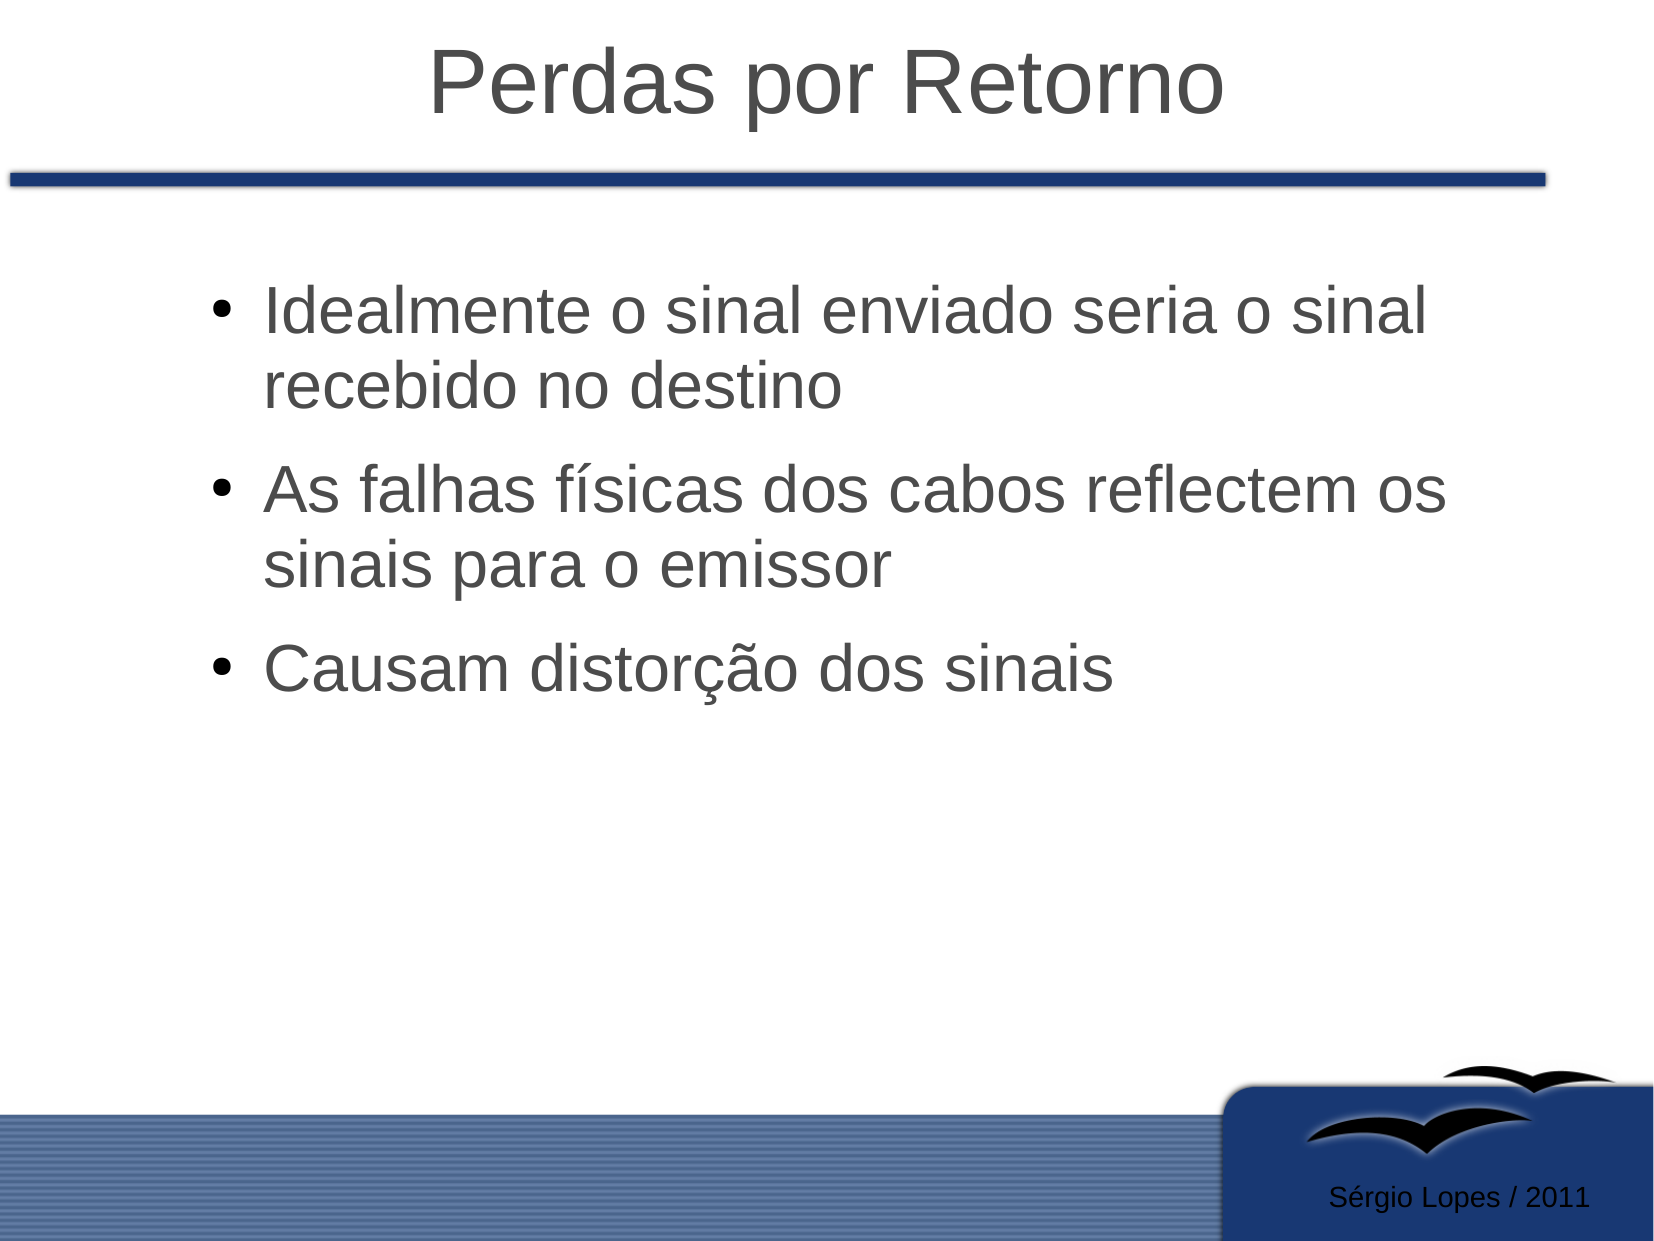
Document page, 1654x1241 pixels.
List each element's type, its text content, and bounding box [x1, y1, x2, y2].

text_box Sérgio Lopes / 2011 [1328, 1181, 1588, 1214]
title Perdas por Retorno [121, 0, 1534, 164]
picture [0, 0, 1654, 1241]
list Idealmente o sinal enviado seria o sinal recebido no destino As falhas físicas dos cabos reflectem os sinais para o emissor Causam distorção dos sinais [121, 273, 1534, 1056]
